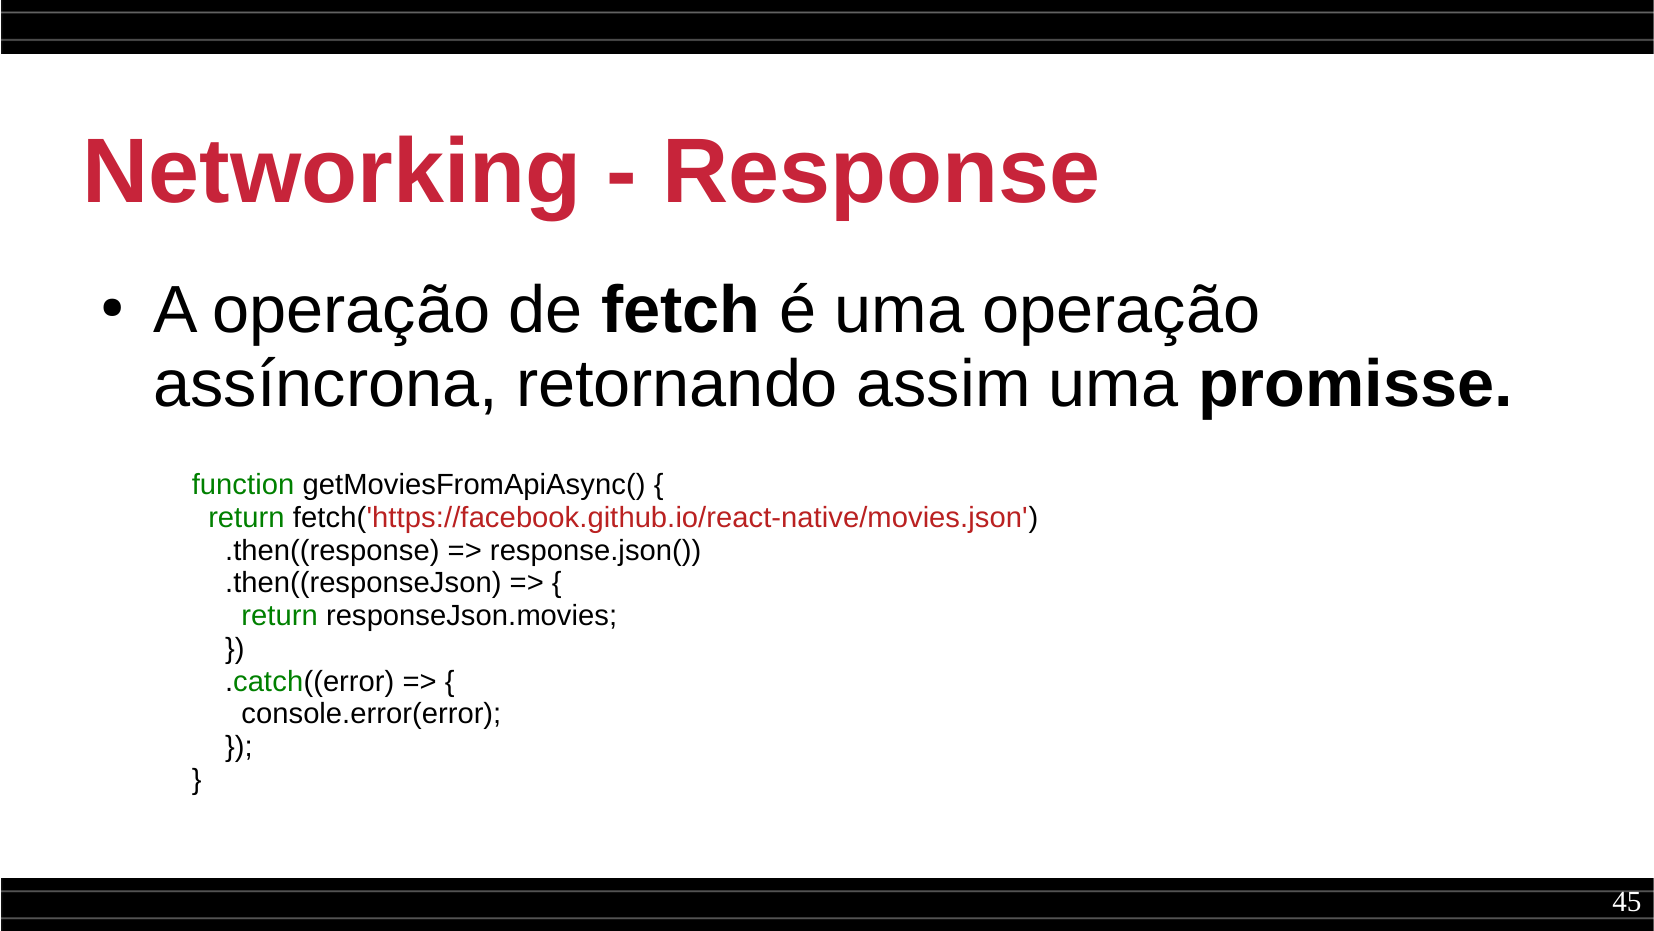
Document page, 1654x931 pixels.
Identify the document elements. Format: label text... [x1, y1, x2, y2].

text_box function getMoviesFromApiAsync() { return fetch('https://facebook.github.io/react-native/movies.json') .then((response) => response.json()) .then((responseJson) => { return responseJson.movies; }) .catch((error) => { console.error(error); }); } [177, 460, 1111, 804]
list A operação de fetch é uma operação assíncrona, retornando assim uma promisse. [82, 271, 1571, 758]
picture [1, 878, 1654, 931]
picture [1, 0, 1654, 54]
title Networking - Response [82, 92, 1571, 249]
